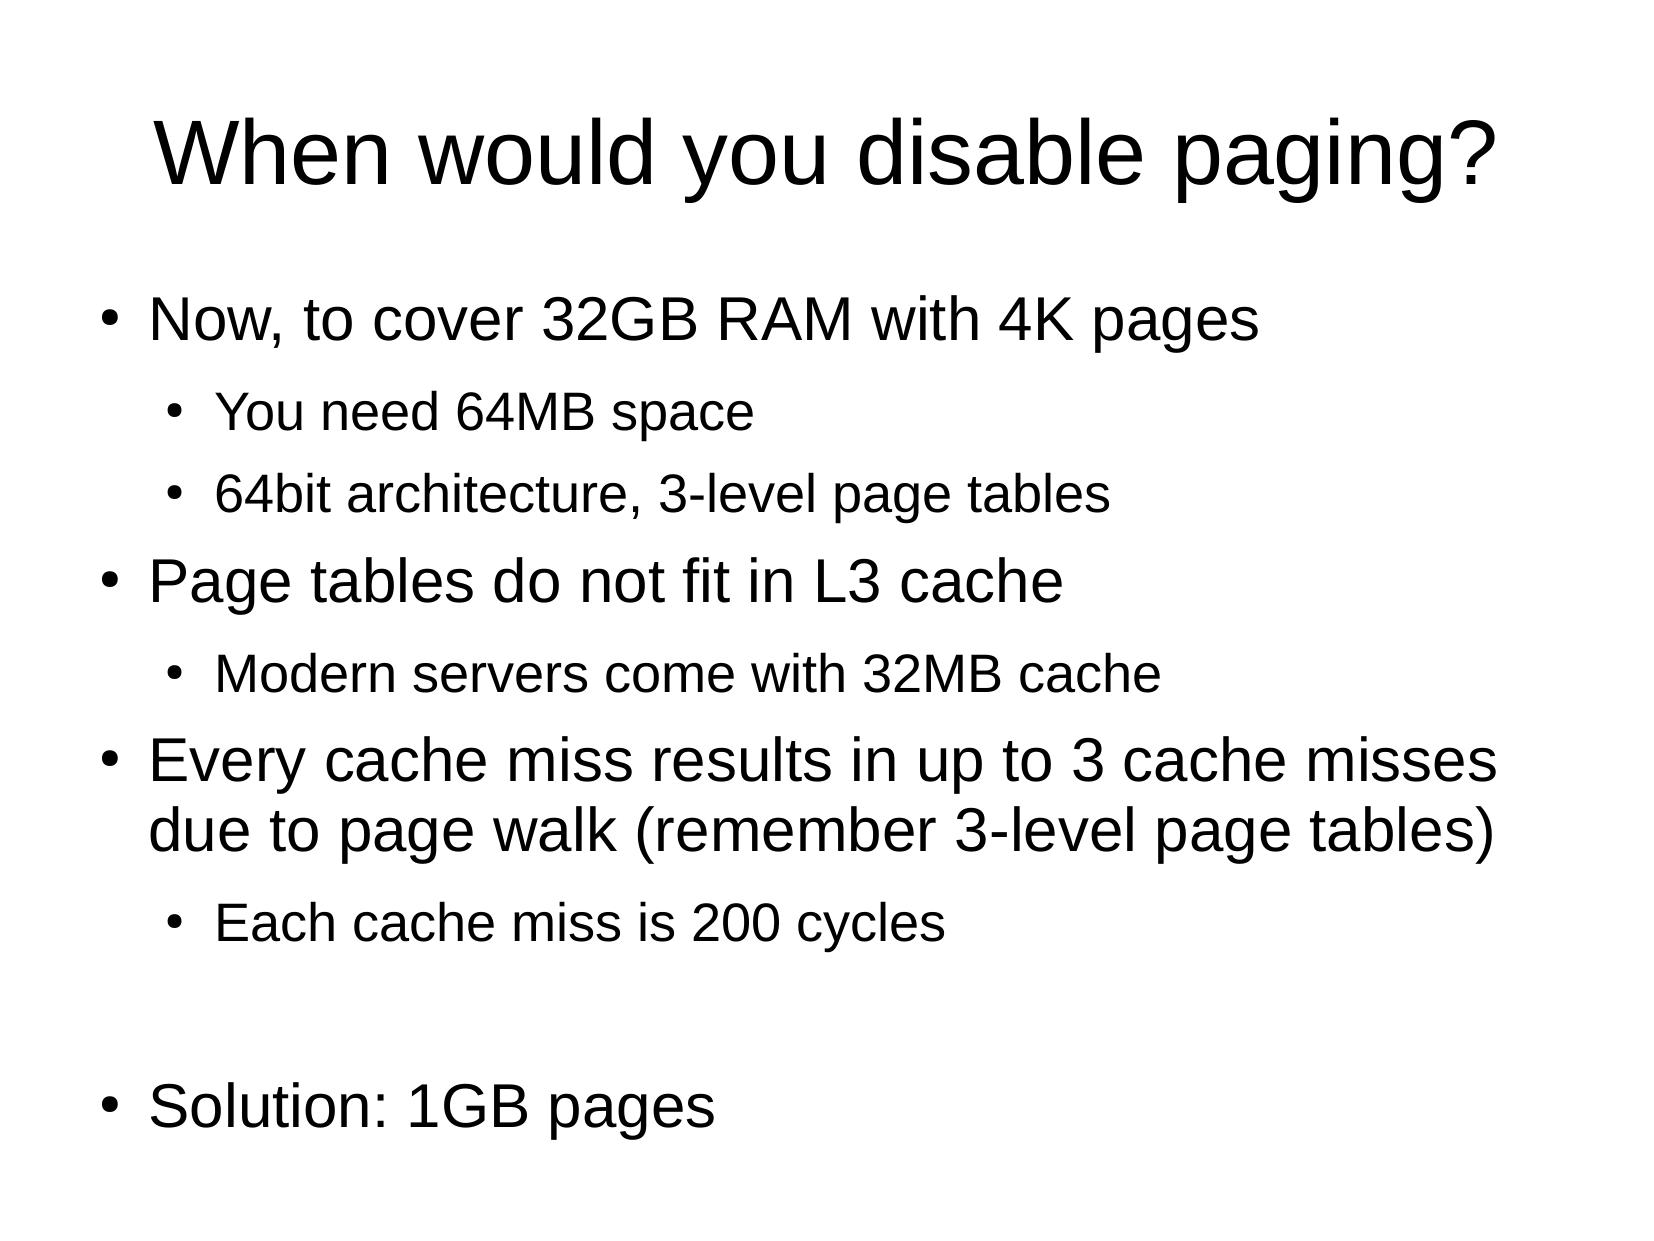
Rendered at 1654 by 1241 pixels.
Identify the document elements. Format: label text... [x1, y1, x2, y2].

list Now, to cover 32GB RAM with 4K pages You need 64MB space 64bit architecture, 3-level page tables Page tables do not fit in L3 cache Modern servers come with 32MB cache Every cache miss results in up to 3 cache misses due to page walk (remember 3-level page tables) Each cache miss is 200 cycles Solution: 1GB pages [82, 284, 1571, 1157]
title When would you disable paging? [82, 49, 1571, 257]
